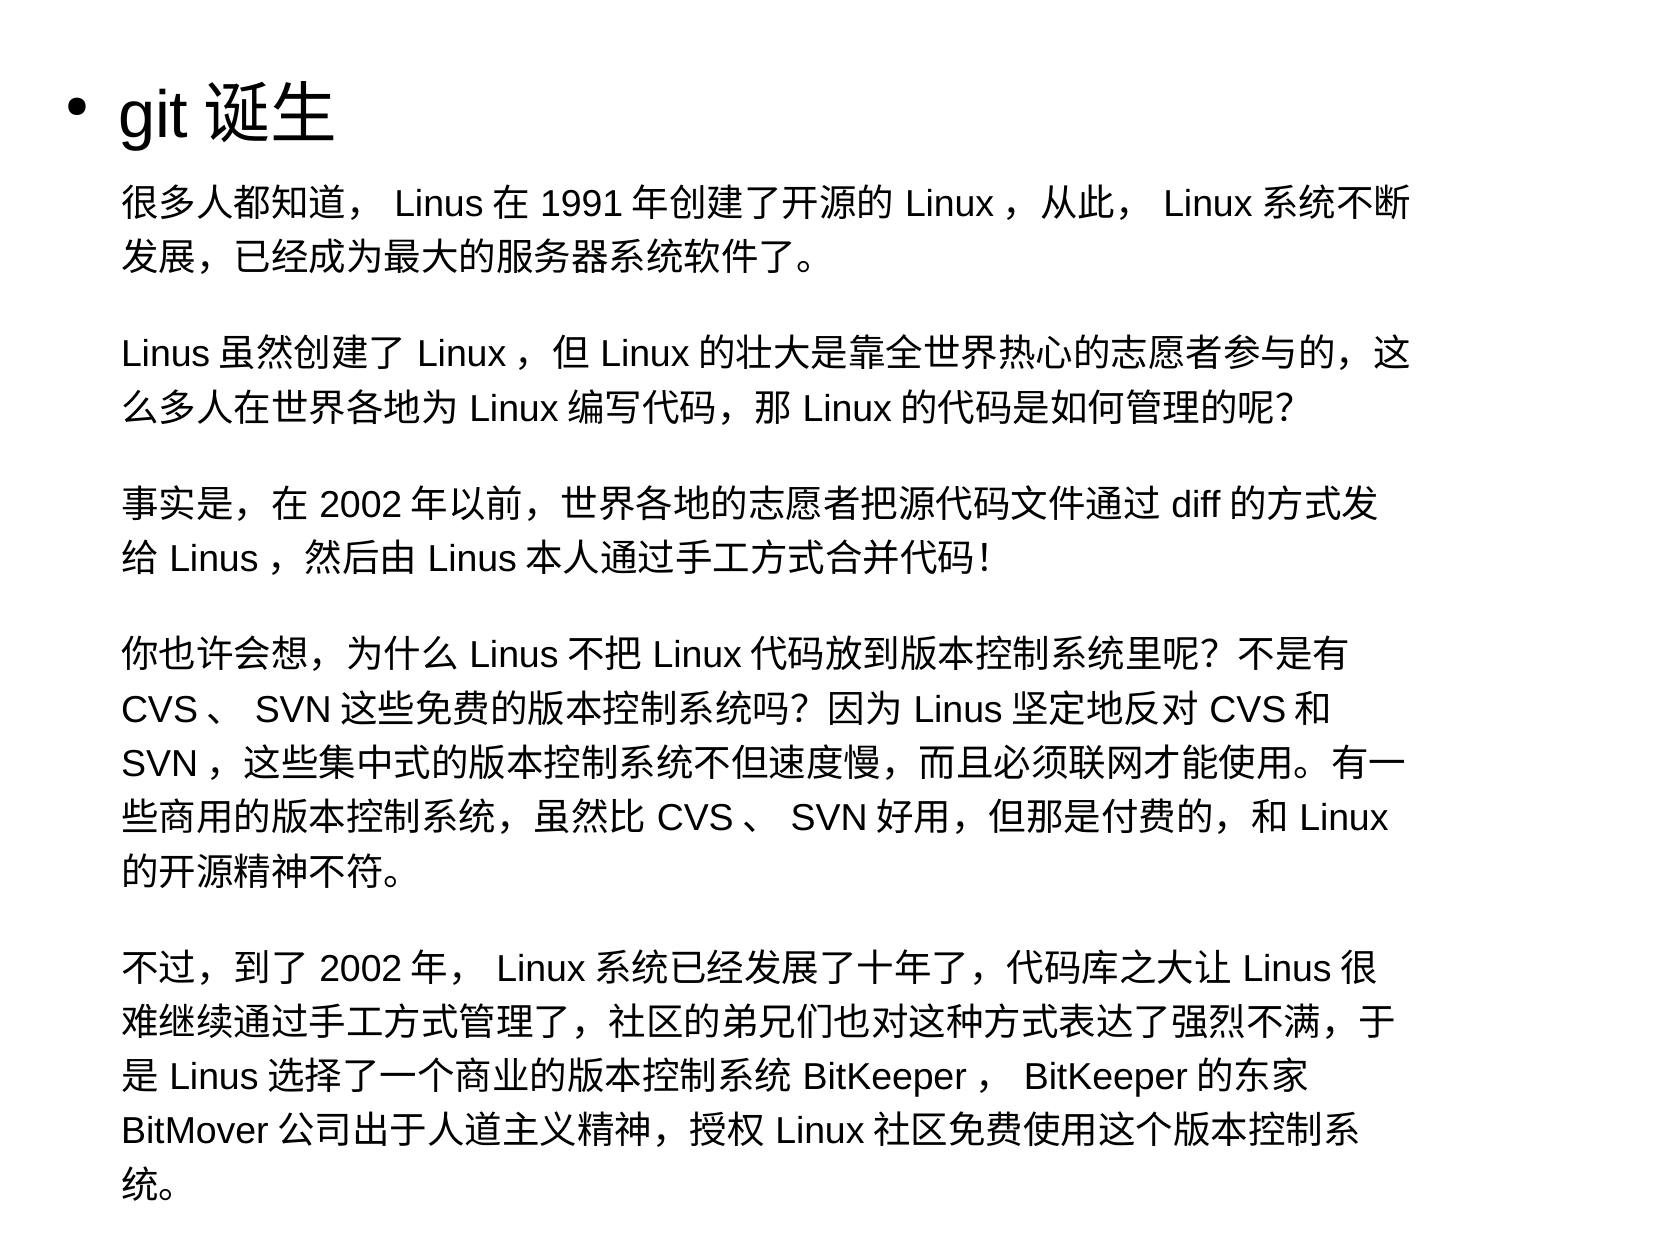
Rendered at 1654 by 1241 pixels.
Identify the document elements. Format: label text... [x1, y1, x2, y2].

text_box 很多人都知道，Linus在1991年创建了开源的Linux，从此，Linux系统不断发展，已经成为最大的服务器系统软件了。 Linus虽然创建了Linux，但Linux的壮大是靠全世界热心的志愿者参与的，这么多人在世界各地为Linux编写代码，那Linux的代码是如何管理的呢？ 事实是，在2002年以前，世界各地的志愿者把源代码文件通过diff的方式发给Linus，然后由Linus本人通过手工方式合并代码！ 你也许会想，为什么Linus不把Linux代码放到版本控制系统里呢？不是有CVS、SVN这些免费的版本控制系统吗？因为Linus坚定地反对CVS和SVN，这些集中式的版本控制系统不但速度慢，而且必须联网才能使用。有一些商用的版本控制系统，虽然比CVS、SVN好用，但那是付费的，和Linux的开源精神不符。 不过，到了2002年，Linux系统已经发展了十年了，代码库之大让Linus很难继续通过手工方式管理了，社区的弟兄们也对这种方式表达了强烈不满，于是Linus选择了一个商业的版本控制系统BitKeeper，BitKeeper的东家BitMover公司出于人道主义精神，授权Linux社区免费使用这个版本控制系统。 安定团结的大好局面在2005年就被打破了，原因是Linux社区牛人聚集，不免沾染了一些梁山好汉的江湖习气。开发Samba的Andrew试图破解BitKeeper的协议（这么干的其实也不只他一个），被BitMover公司发现了（监控工作做得不错！），于是BitMover公司怒了，要收回Linux社区的免费使用权。 [106, 165, 1430, 1241]
list git诞生 [47, 60, 1536, 780]
